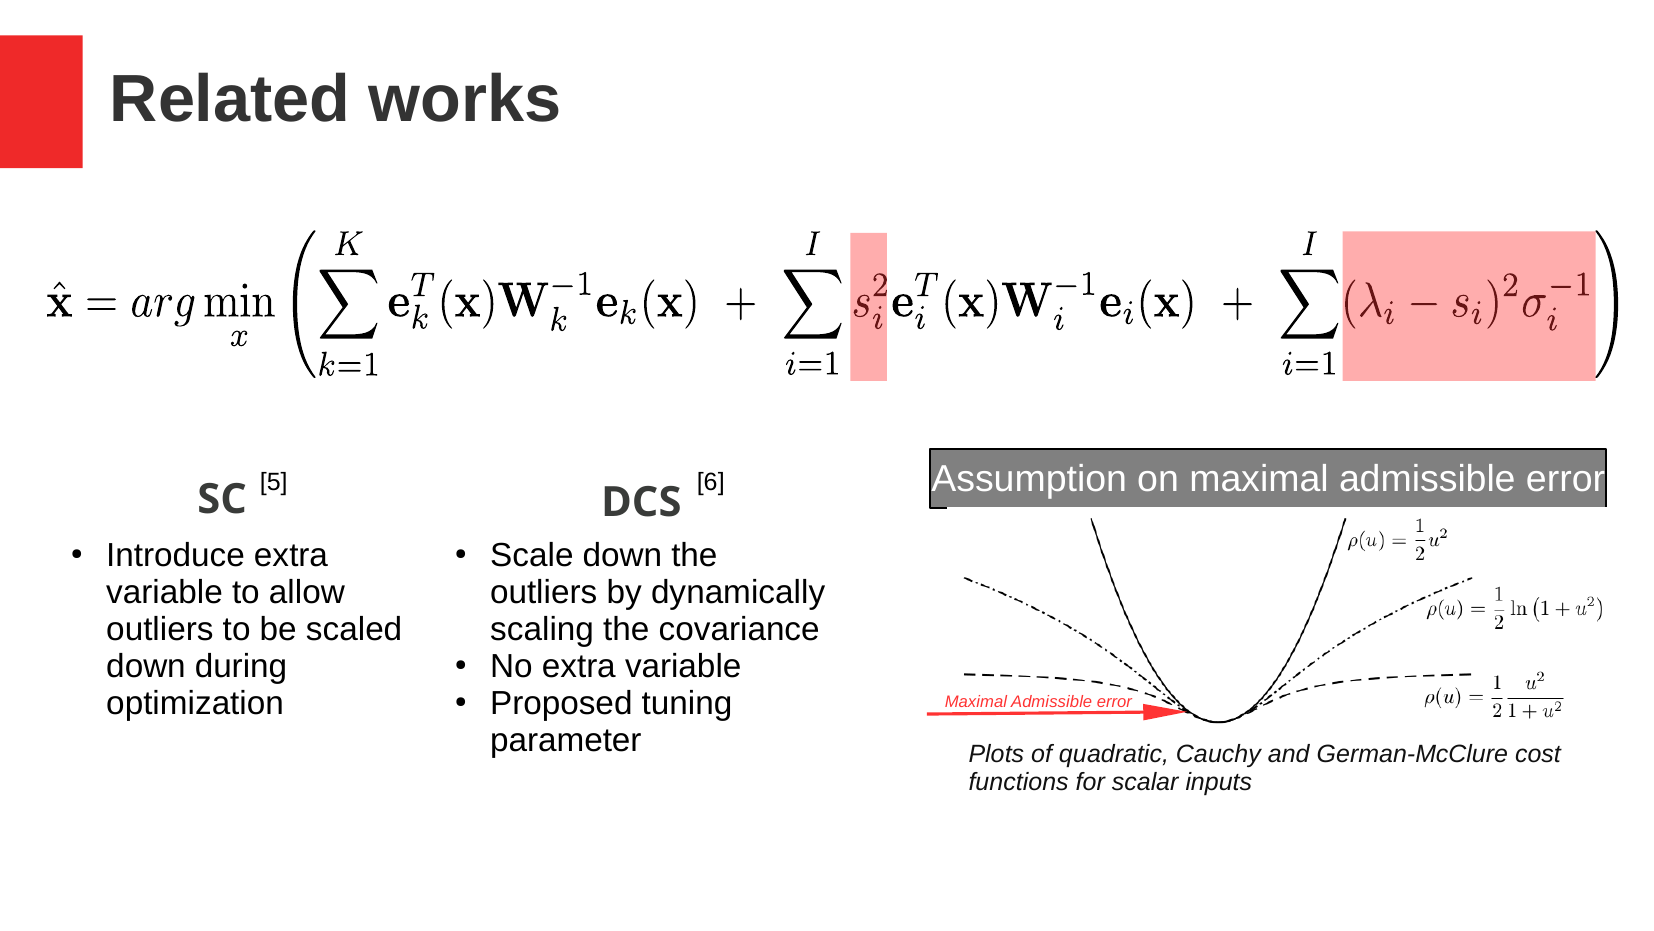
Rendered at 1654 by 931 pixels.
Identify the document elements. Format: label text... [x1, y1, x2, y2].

text_box [47, 230, 1619, 381]
text_box Plots of quadratic, Cauchy and German-McClure cost functions for scalar inputs [968, 732, 1642, 874]
text_box Related works [94, 46, 577, 142]
text_box Maximal Admissible error [944, 685, 1133, 719]
text_box DCS [586, 467, 697, 529]
picture [947, 507, 1625, 756]
text_box Introduce extra variable to allow outliers to be scaled down during optimization [70, 529, 426, 730]
text_box Scale down the outliers by dynamically scaling the covariance No extra variable Proposed tuning parameter [454, 529, 827, 774]
text_box Assumption on maximal admissible error [930, 448, 1607, 508]
text_box SC [182, 464, 262, 529]
text_box [5] [259, 460, 288, 504]
text_box [6] [696, 460, 725, 504]
